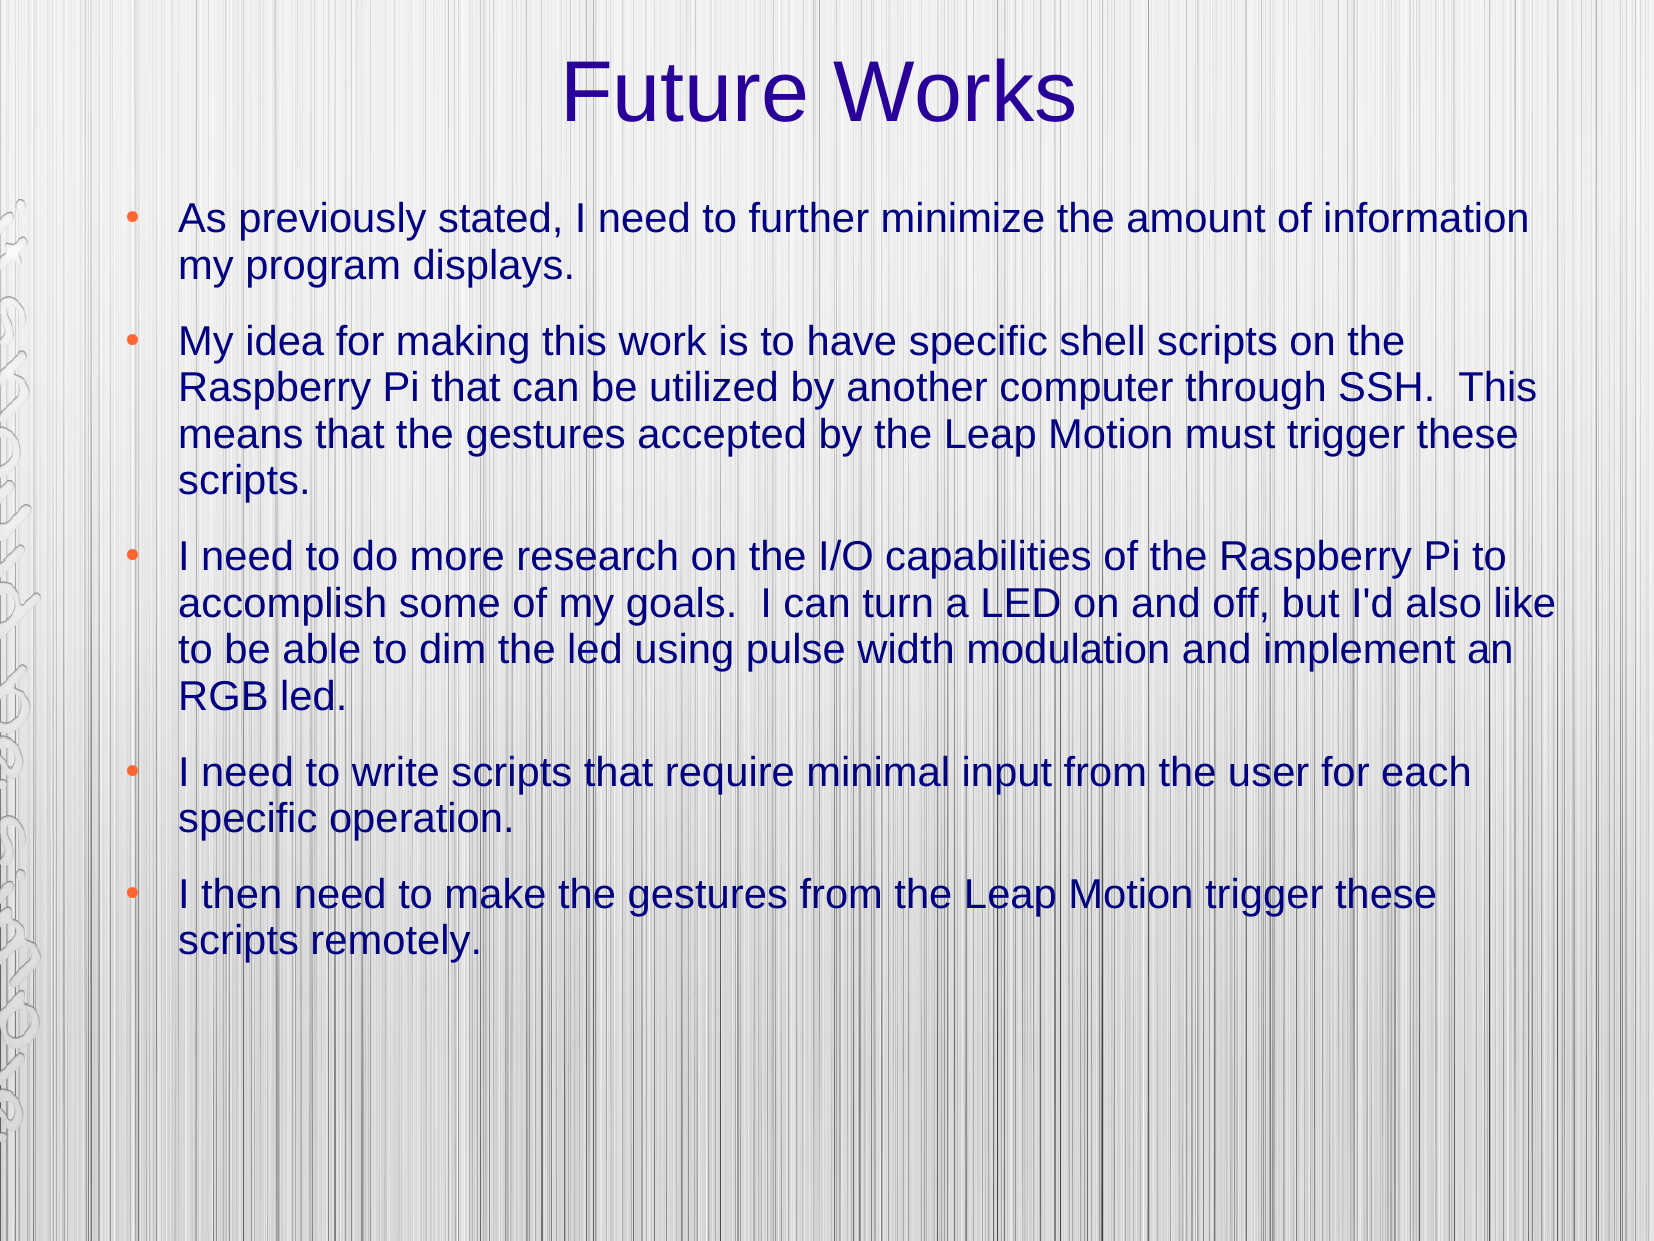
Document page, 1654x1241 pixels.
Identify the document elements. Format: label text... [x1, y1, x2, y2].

list As previously stated, I need to further minimize the amount of information my program displays. My idea for making this work is to have specific shell scripts on the Raspberry Pi that can be utilized by another computer through SSH. This means that the gestures accepted by the Leap Motion must trigger these scripts. I need to do more research on the I/O capabilities of the Raspberry Pi to accomplish some of my goals. I can turn a LED on and off, but I'd also like to be able to dim the led using pulse width modulation and implement an RGB led. I need to write scripts that require minimal input from the user for each specific operation. I then need to make the gestures from the Leap Motion trigger these scripts remotely. [107, 195, 1561, 968]
picture [0, 0, 1654, 1241]
title Future Works [75, 0, 1564, 196]
